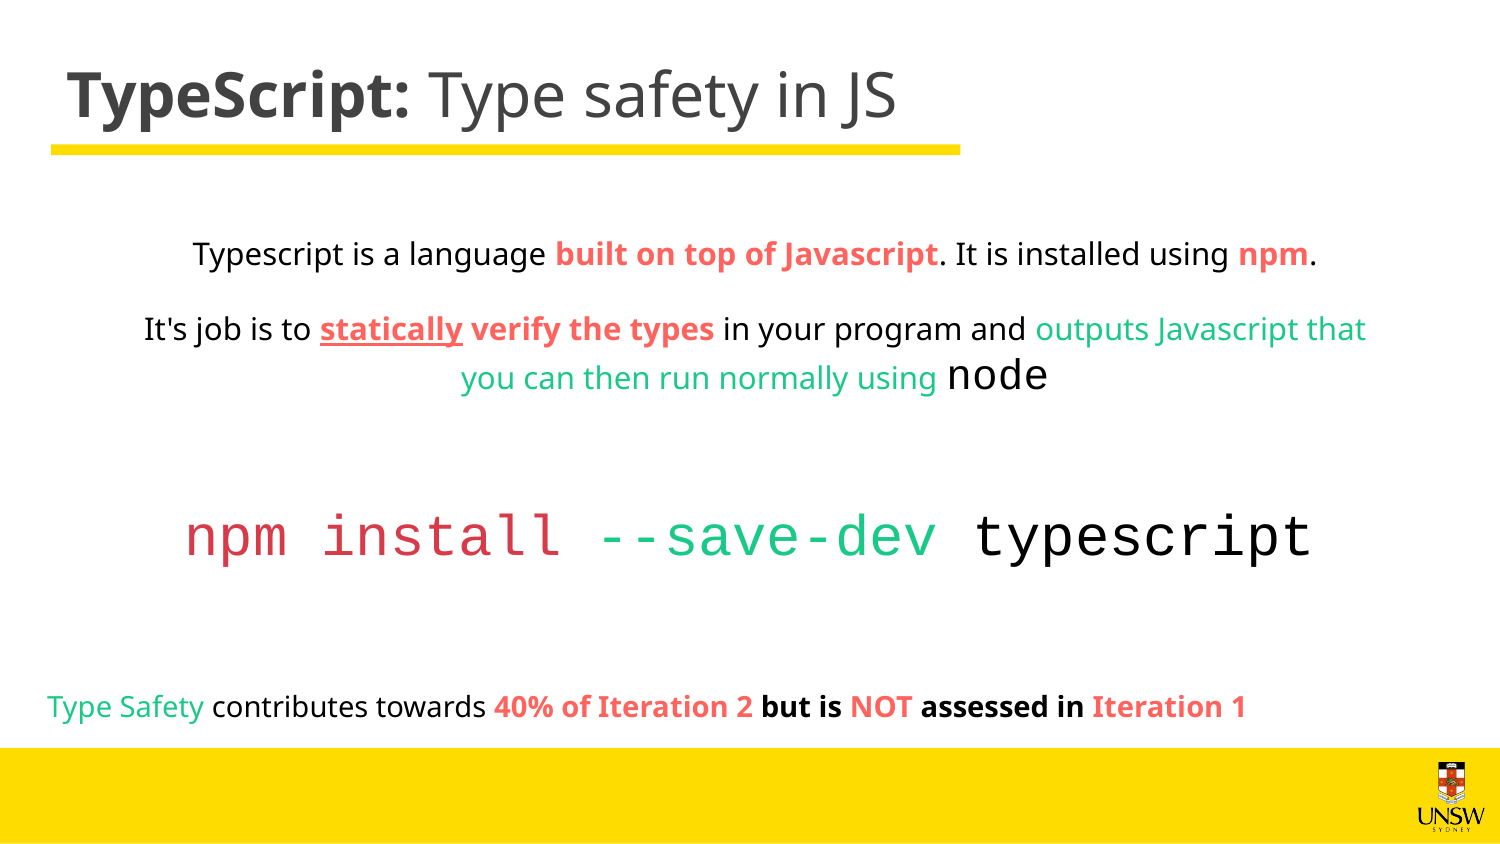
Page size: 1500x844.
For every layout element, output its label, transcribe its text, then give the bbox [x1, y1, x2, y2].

text_box npm install --save-dev typescript [120, 482, 1380, 582]
text_box [51, 144, 961, 156]
text_box TypeScript: Type safety in JS [51, 24, 1449, 145]
text_box Typescript is a language built on top of Javascript. It is installed using npm. It's job is to statically verify the types in your program and outputs Javascript that you can then run normally using node [111, 219, 1400, 414]
text_box Type Safety contributes towards 40% of Iteration 2 but is NOT assessed in Iteration 1 [32, 673, 1438, 739]
picture [1418, 762, 1485, 832]
